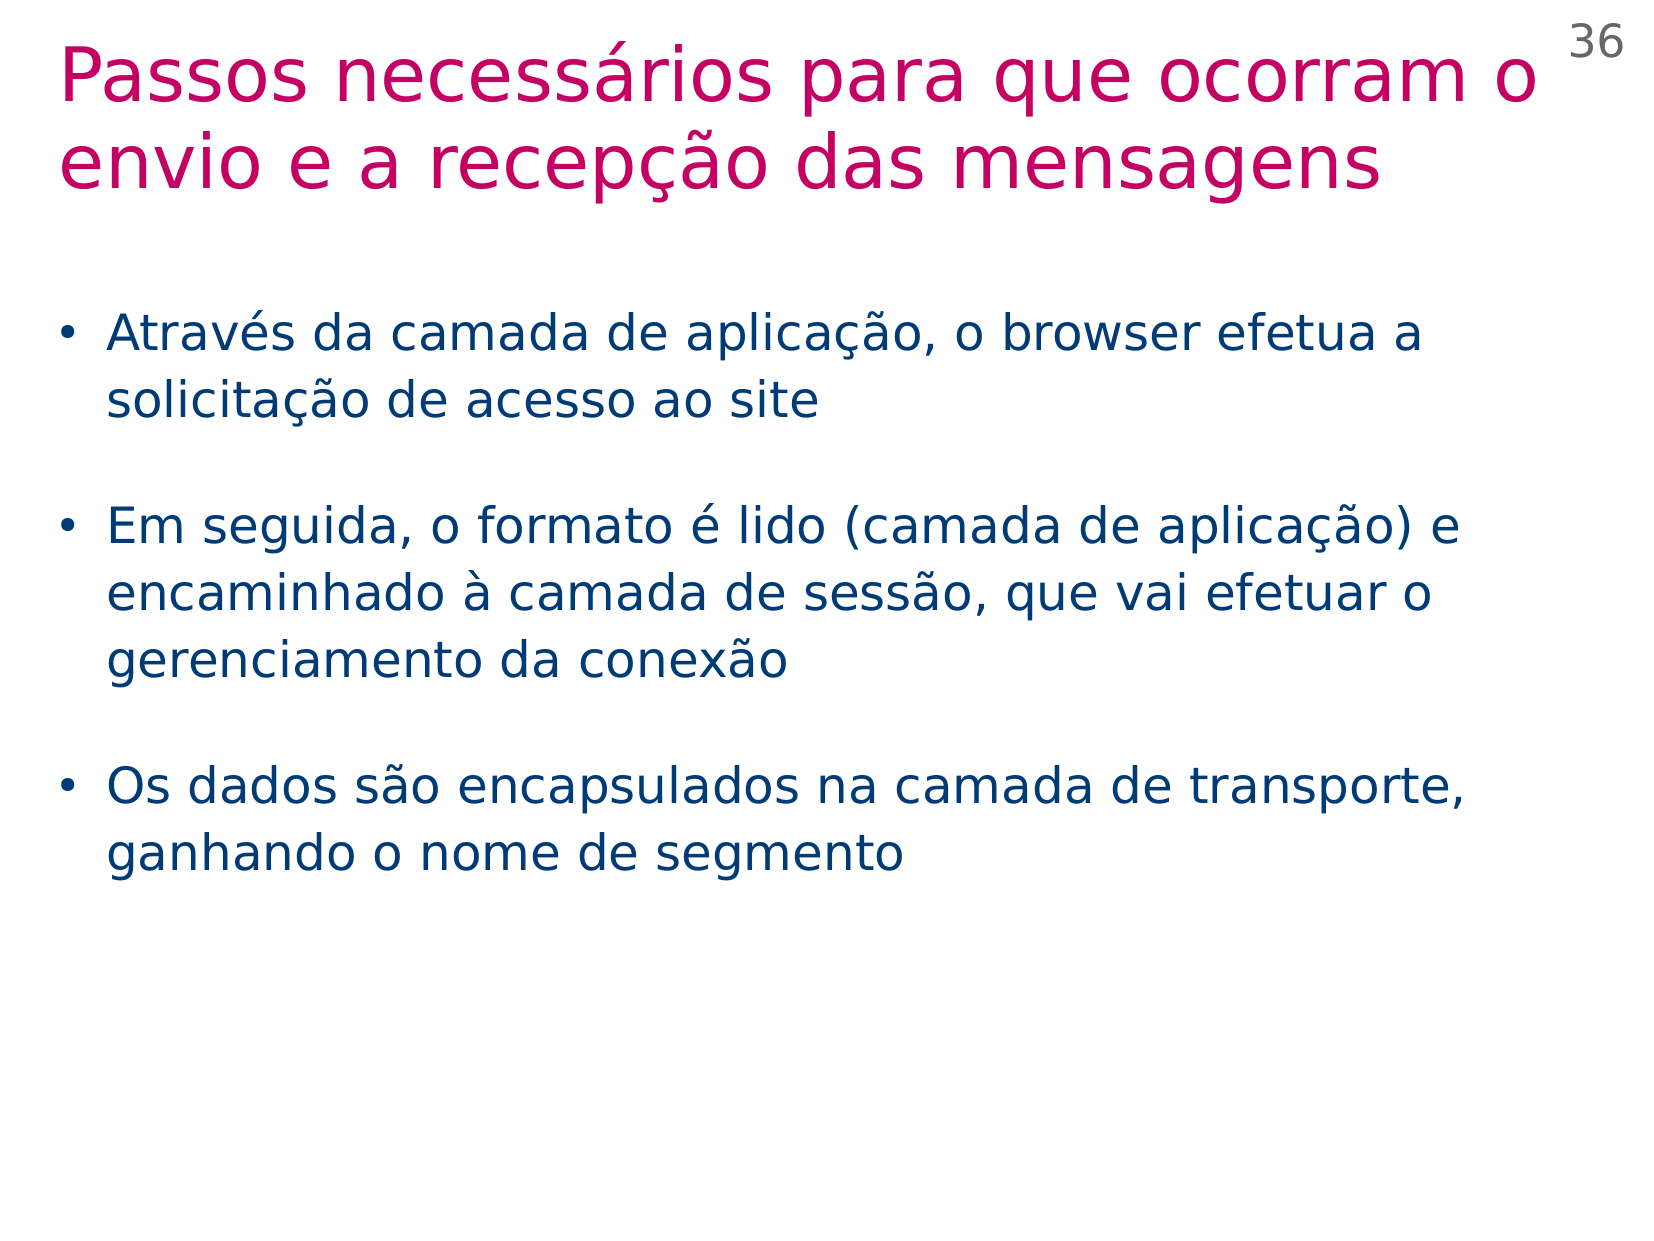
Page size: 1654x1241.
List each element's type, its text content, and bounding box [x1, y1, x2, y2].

list Através da camada de aplicação, o browser efetua a solicitação de acesso ao site Em seguida, o formato é lido (camada de aplicação) e encaminhado à camada de sessão, que vai efetuar o gerenciamento da conexão Os dados são encapsulados na camada de transporte, ganhando o nome de segmento [59, 295, 1625, 1211]
title Passos necessários para que ocorram o envio e a recepção das mensagens [59, 1, 1625, 237]
